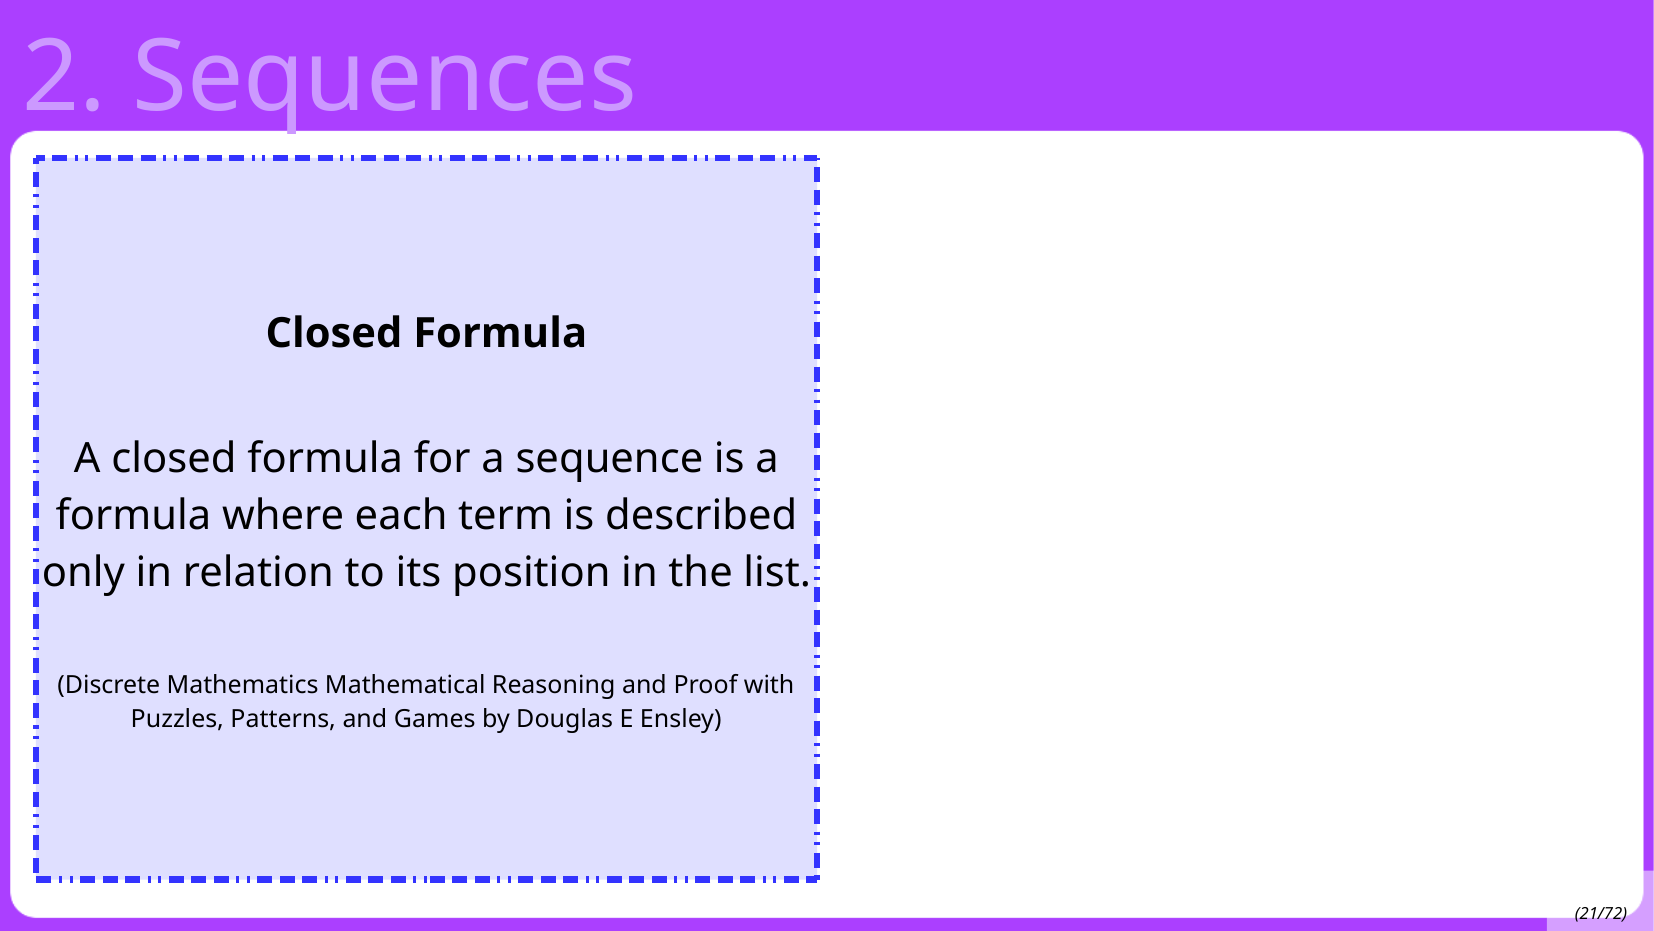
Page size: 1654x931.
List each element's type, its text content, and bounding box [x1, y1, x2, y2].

text_box Closed Formula A closed formula for a sequence is a formula where each term is described only in relation to its position in the list. (Discrete Mathematics Mathematical Reasoning and Proof with Puzzles, Patterns, and Games by Douglas E Ensley) [35, 157, 818, 880]
picture [0, 0, 1654, 931]
title 2. Sequences [22, 13, 1511, 130]
text_box (<number>/72) [1546, 877, 1654, 931]
text_box +2 [1546, 870, 1654, 877]
